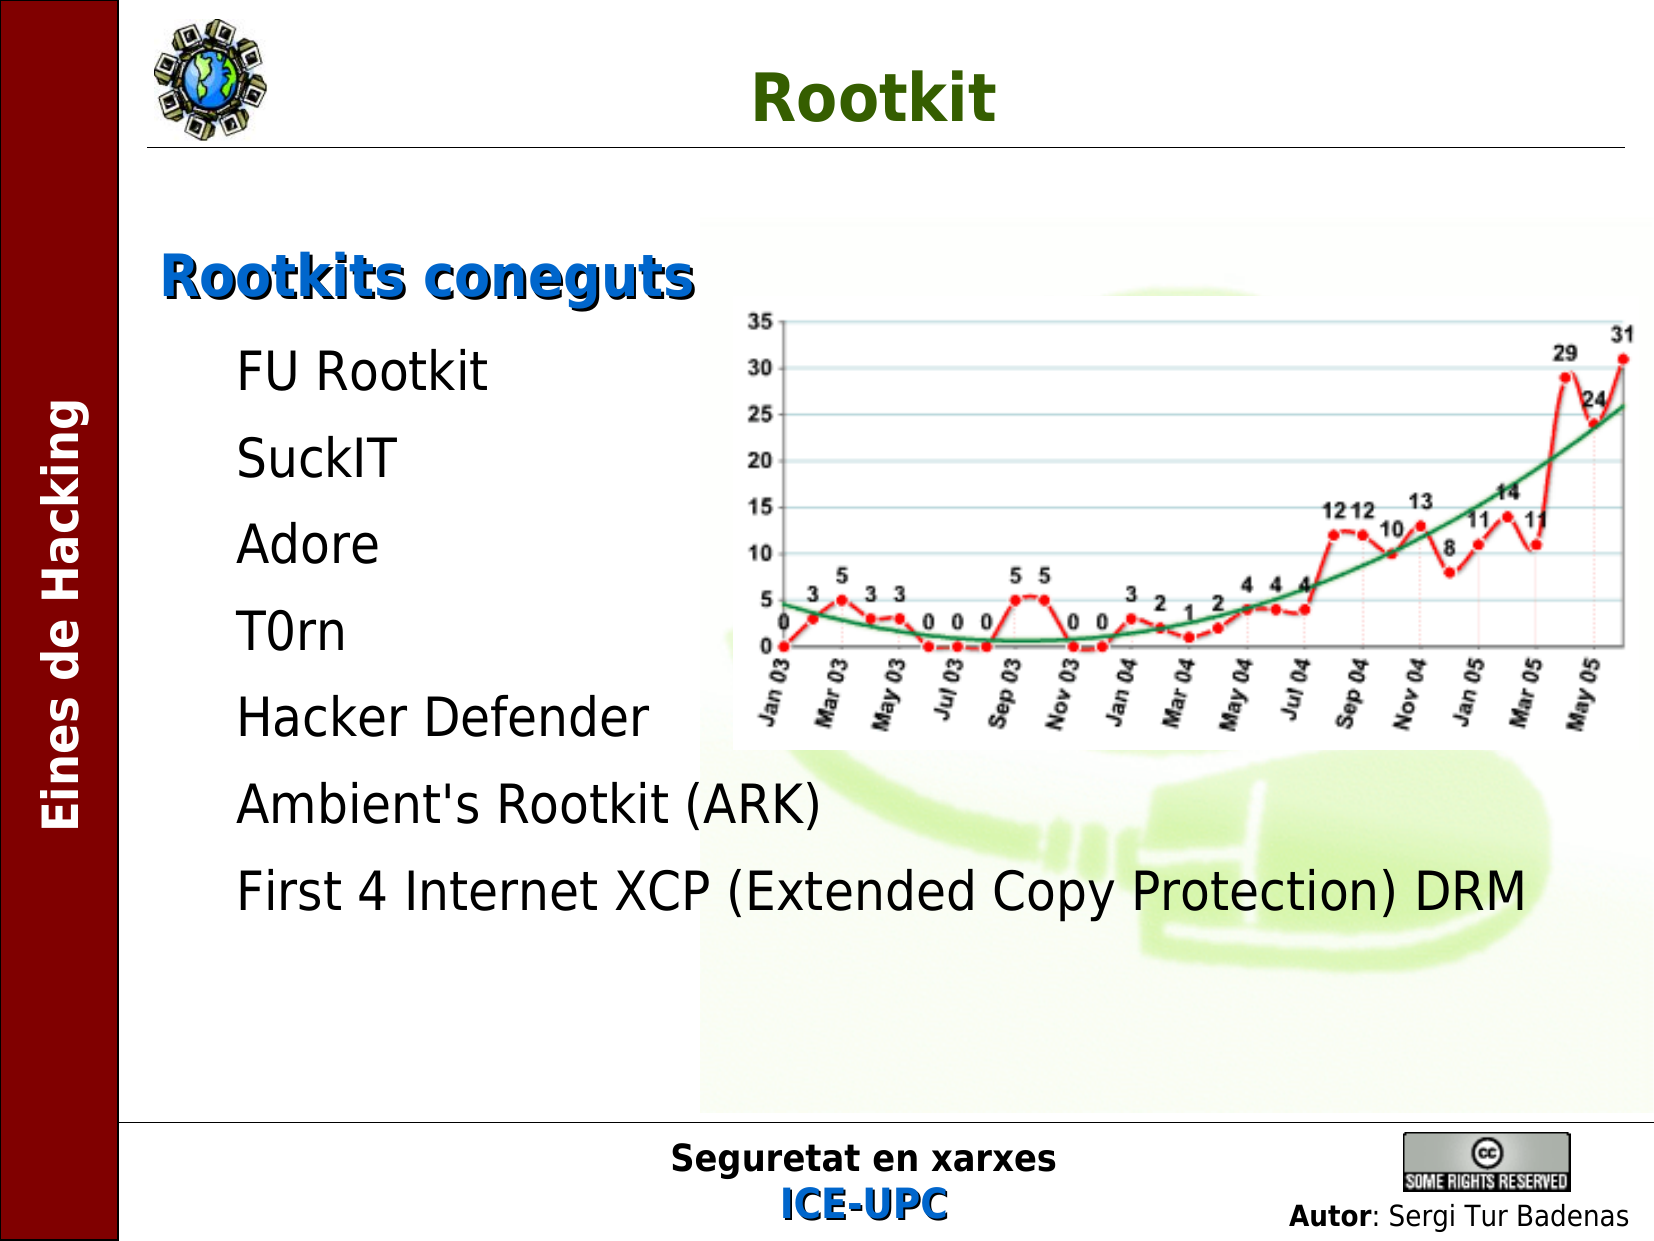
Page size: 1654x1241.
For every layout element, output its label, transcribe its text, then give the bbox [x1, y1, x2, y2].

list Rootkits coneguts FU Rootkit SuckIT Adore T0rn Hacker Defender Ambient's Rootkit (ARK) First 4 Internet XCP (Extended Copy Protection) DRM [141, 242, 1630, 1078]
picture [1403, 1132, 1571, 1192]
picture [154, 19, 268, 56]
title Rootkit [129, 56, 1619, 141]
picture [700, 217, 1654, 1113]
